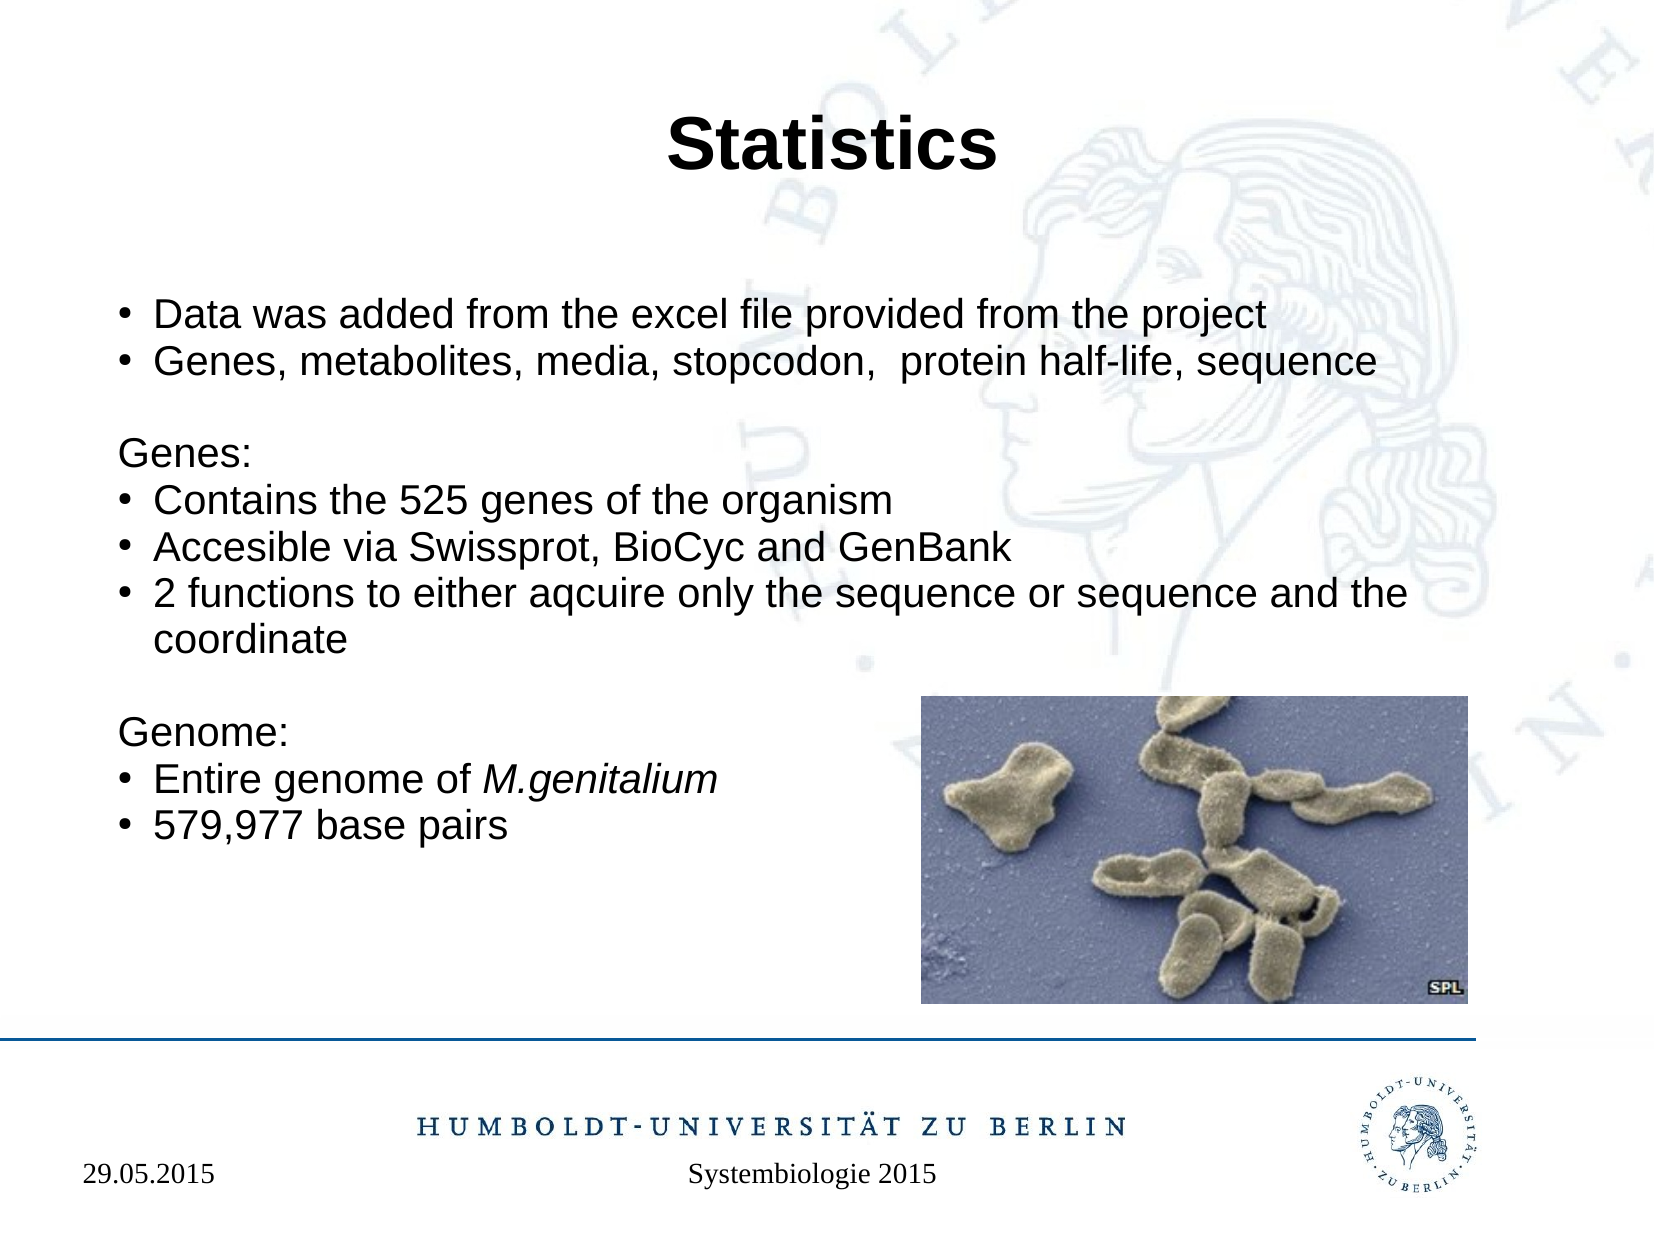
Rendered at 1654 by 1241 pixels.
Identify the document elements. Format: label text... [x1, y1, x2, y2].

picture [0, 0, 1654, 1241]
text_box Statistics [555, 94, 1111, 207]
text_box Data was added from the excel file provided from the project Genes, metabolites, media, stopcodon, protein half-life, sequence Genes: Contains the 525 genes of the organism Accesible via Swissprot, BioCyc and GenBank 2 functions to either aqcuire only the sequence or sequence and the coordinate Genome: Entire genome of M.genitalium 579,977 base pairs [102, 283, 1485, 1008]
